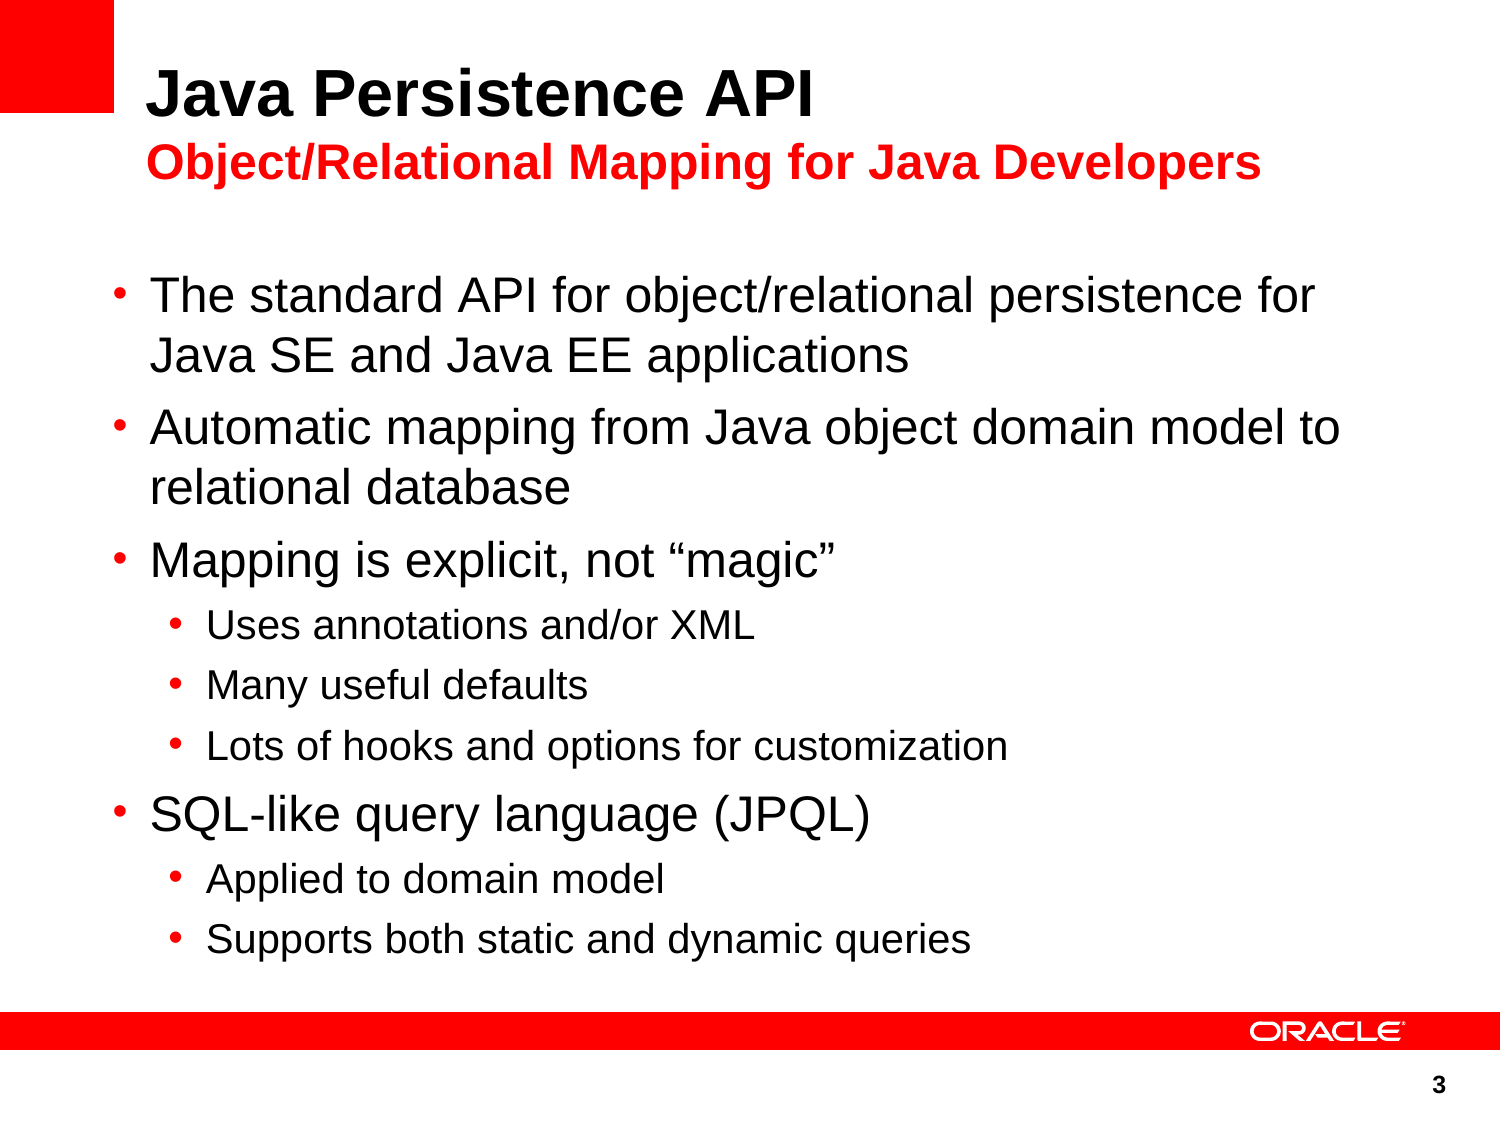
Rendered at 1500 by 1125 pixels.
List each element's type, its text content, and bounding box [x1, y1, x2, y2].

picture [0, 1012, 1500, 1050]
picture [1300, 1035, 1309, 1040]
list The standard API for object/relational persistence for Java SE and Java EE applications Automatic mapping from Java object domain model to relational database Mapping is explicit, not “magic” Uses annotations and/or XML Many useful defaults Lots of hooks and options for customization SQL-like query language (JPQL) Applied to domain model Supports both static and dynamic queries [112, 262, 1349, 1035]
title Java Persistence API Object/Relational Mapping for Java Developers [145, 49, 1390, 205]
picture [0, 0, 114, 113]
